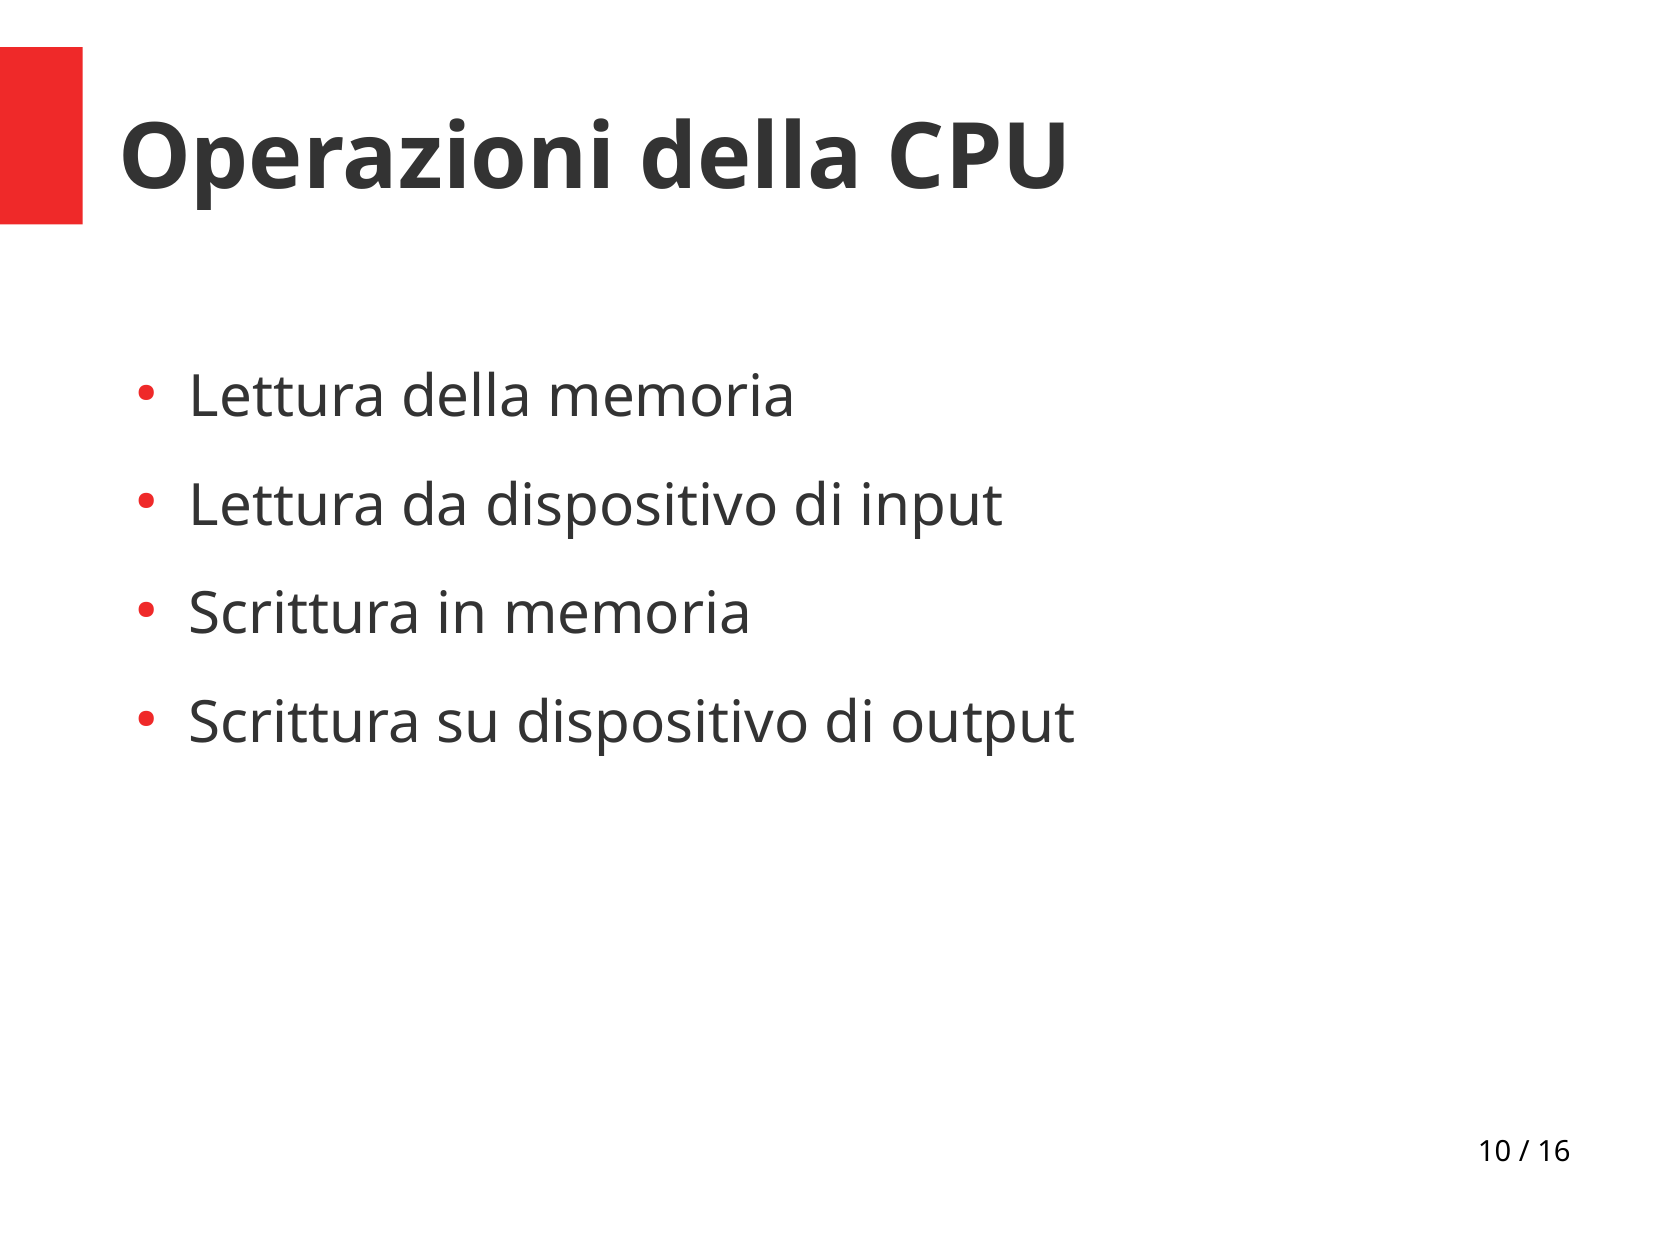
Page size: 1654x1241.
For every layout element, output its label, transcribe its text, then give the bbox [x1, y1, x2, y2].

title Operazioni della CPU [118, 49, 1571, 257]
list Lettura della memoria Lettura da dispositivo di input Scrittura in memoria Scrittura su dispositivo di output [118, 354, 1536, 1074]
